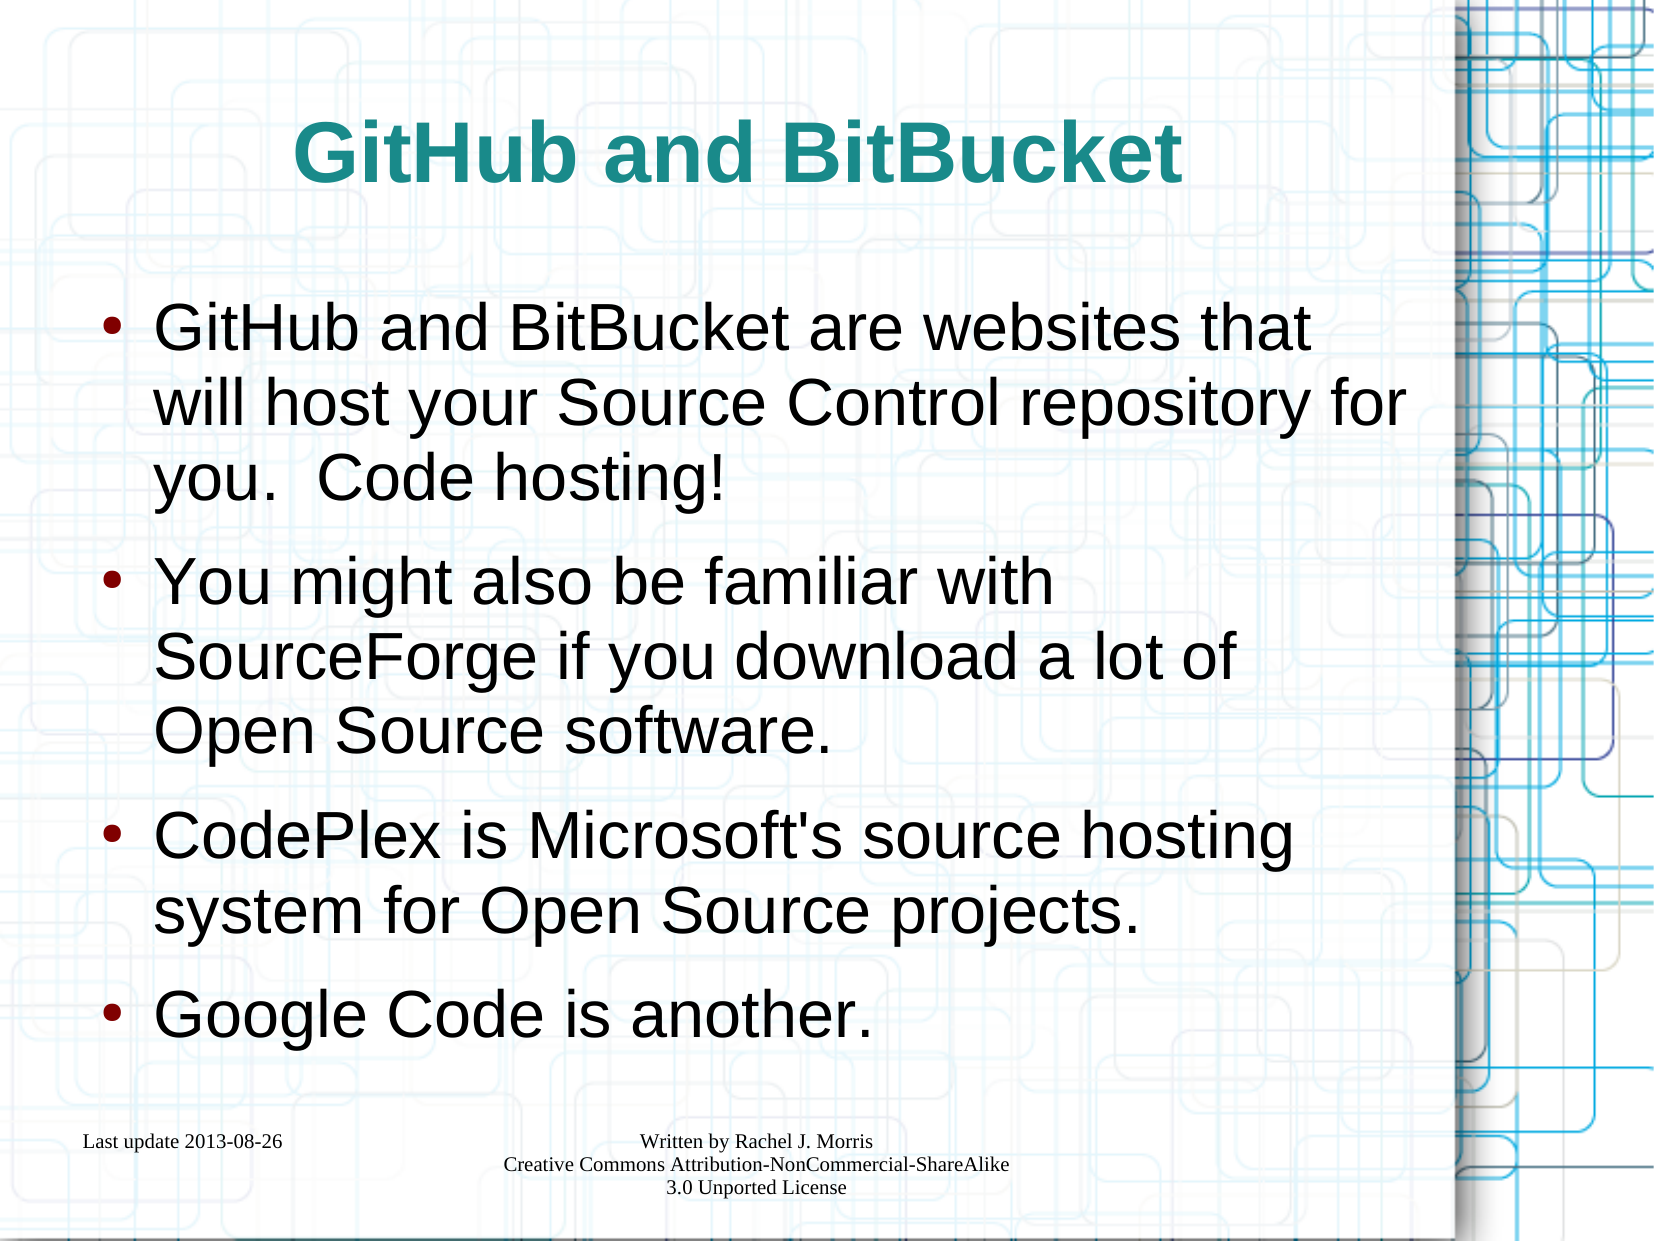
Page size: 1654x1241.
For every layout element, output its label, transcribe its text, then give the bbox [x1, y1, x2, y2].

picture [0, 0, 1654, 1241]
title GitHub and BitBucket [59, 49, 1418, 257]
list GitHub and BitBucket are websites that will host your Source Control repository for you. Code hosting! You might also be familiar with SourceForge if you download a lot of Open Source software. CodePlex is Microsoft's source hosting system for Open Source projects. Google Code is another. [82, 290, 1418, 1052]
